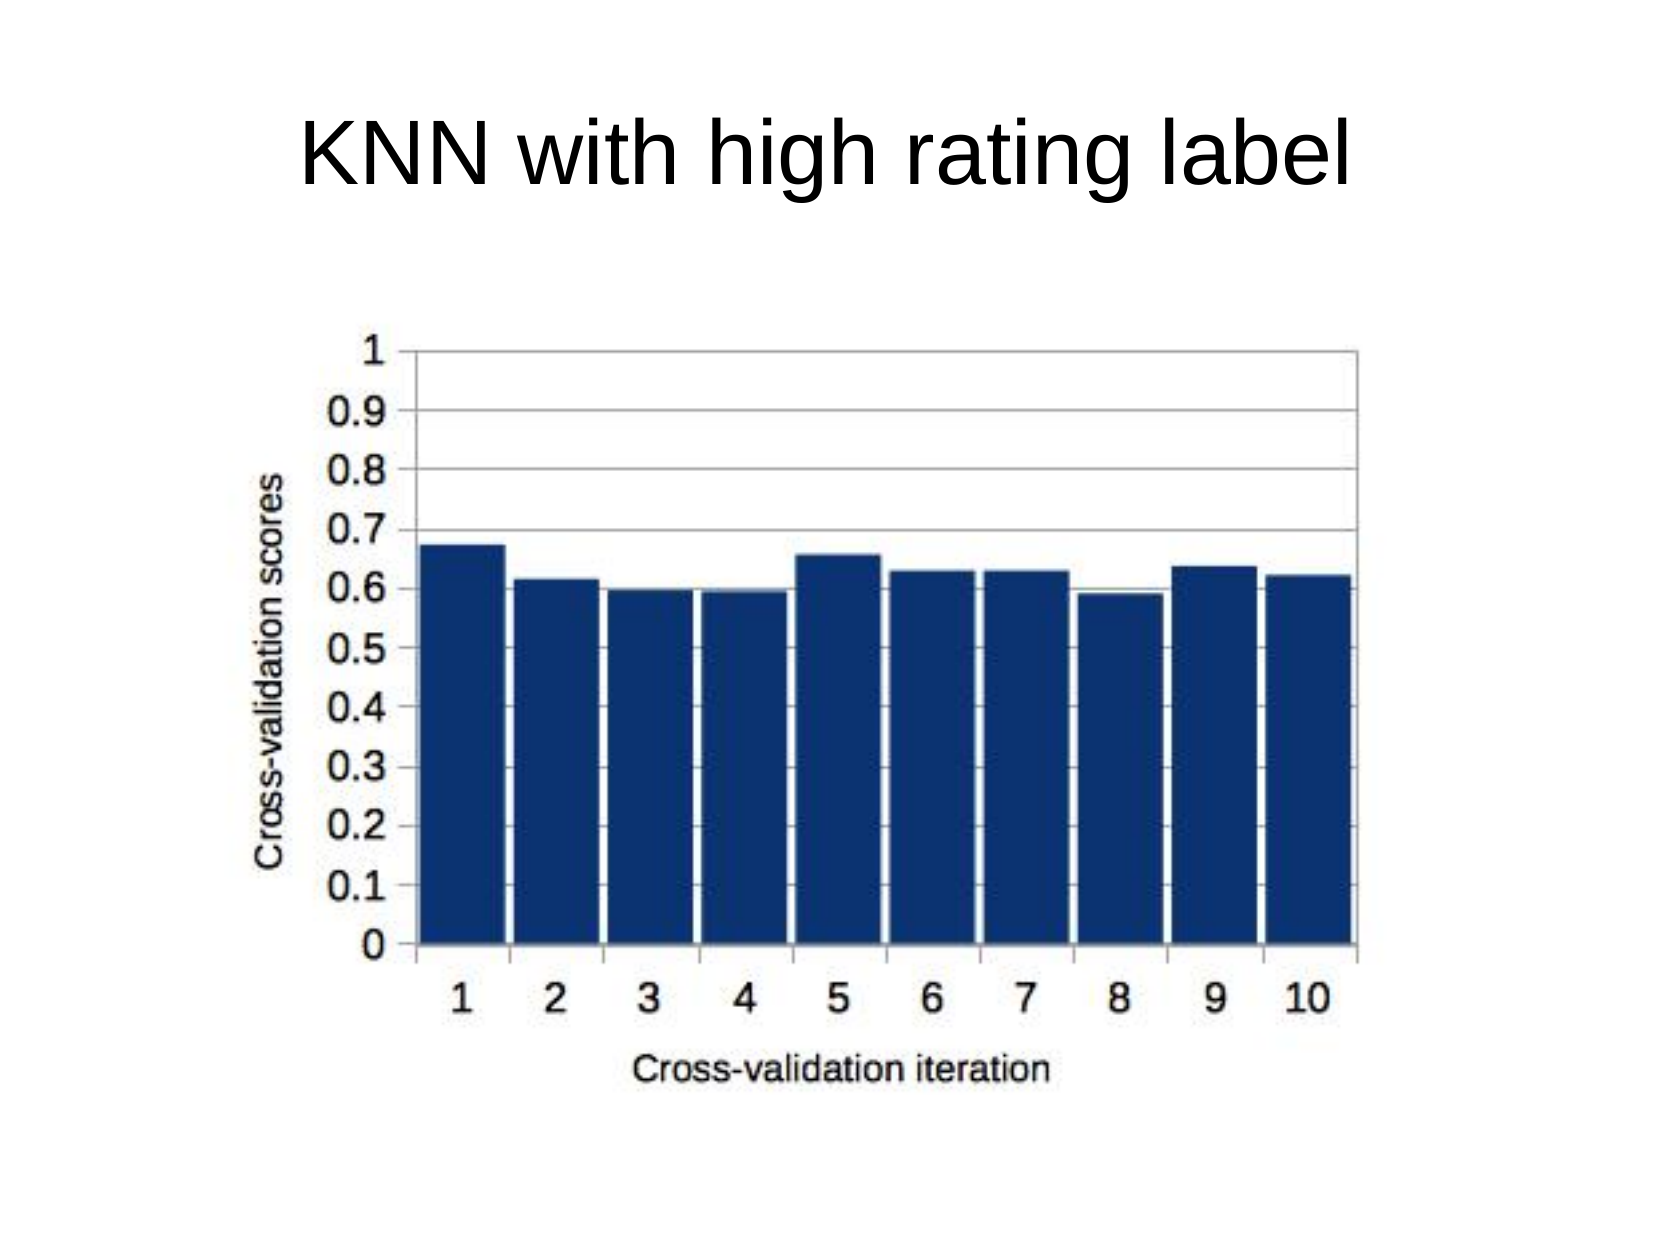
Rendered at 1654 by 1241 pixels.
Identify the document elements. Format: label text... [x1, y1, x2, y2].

title KNN with high rating label [82, 49, 1571, 257]
picture [186, 239, 1405, 1151]
